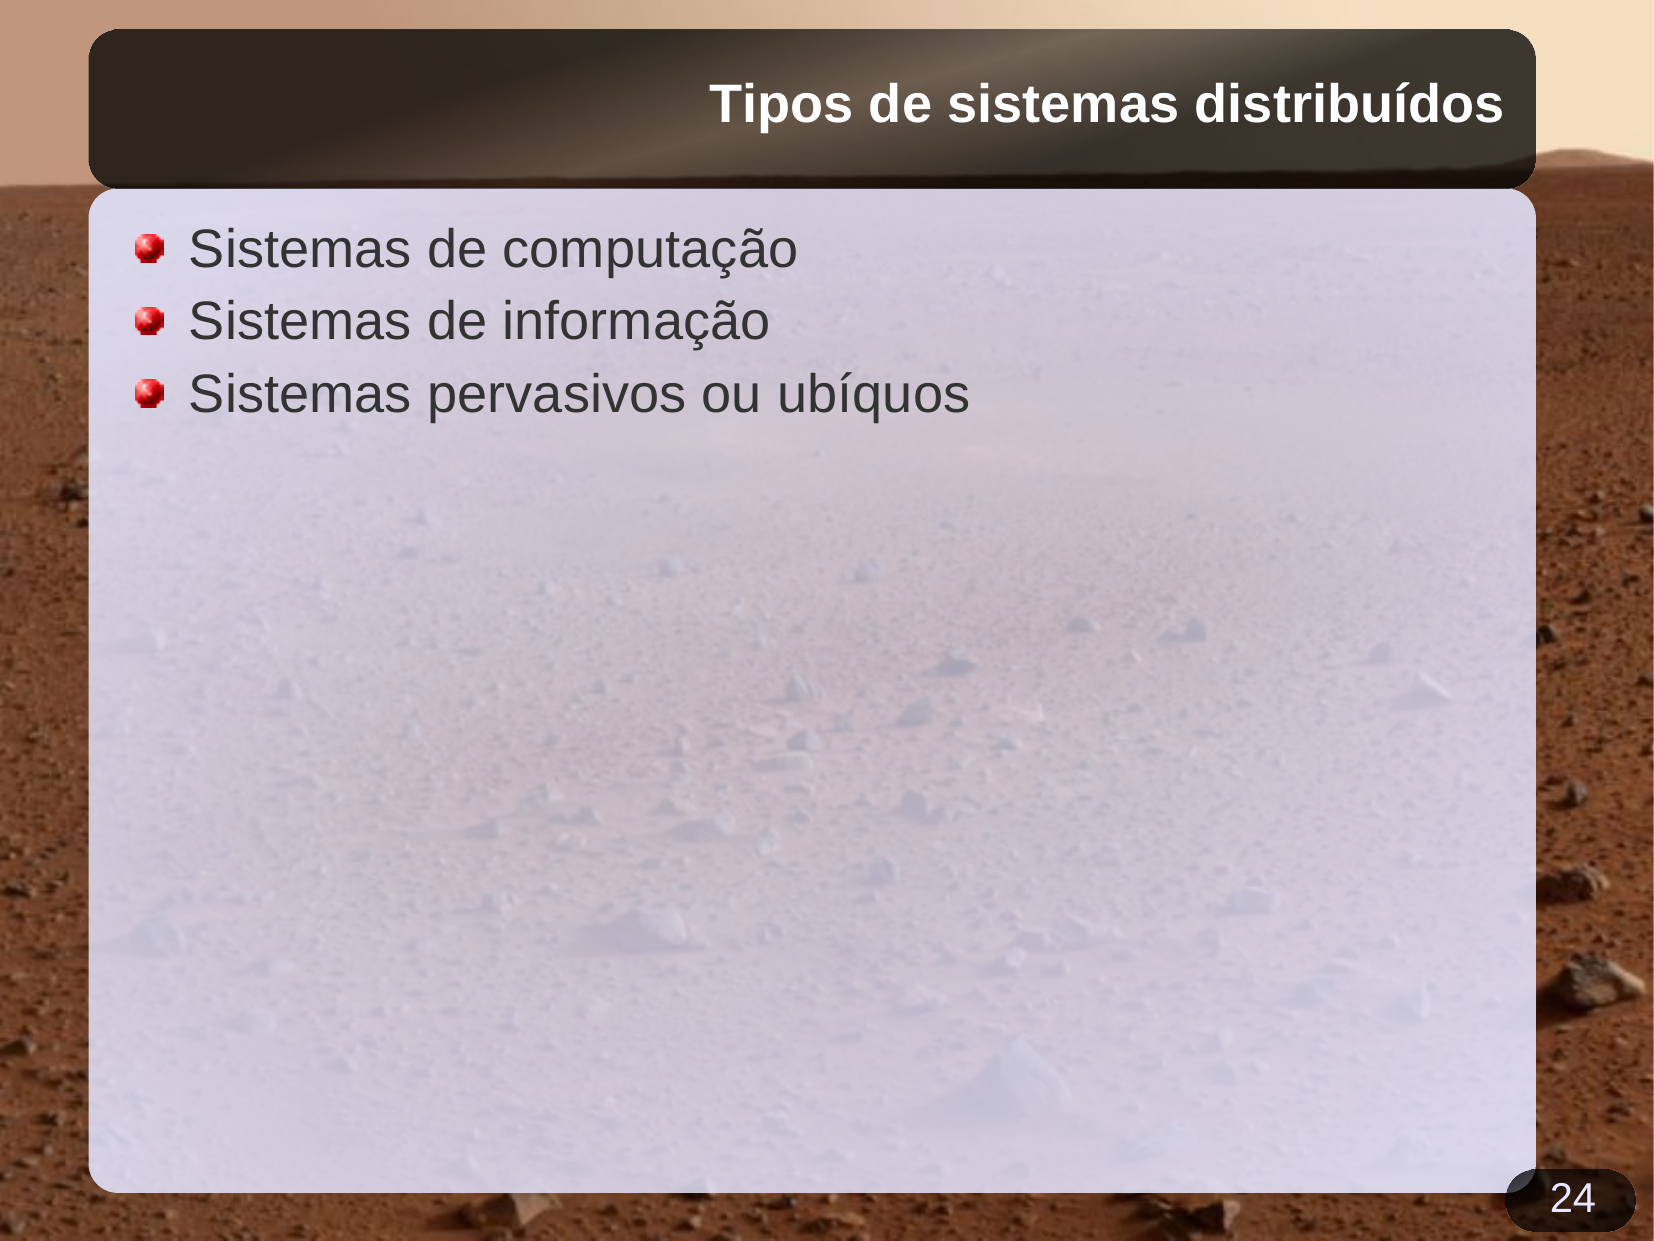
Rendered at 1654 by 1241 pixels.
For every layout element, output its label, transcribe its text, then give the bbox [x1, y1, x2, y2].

title Tipos de sistemas distribuídos [118, 59, 1506, 148]
picture [0, 0, 1654, 1241]
list Sistemas de computação Sistemas de informação Sistemas pervasivos ou ubíquos [118, 218, 1477, 1164]
